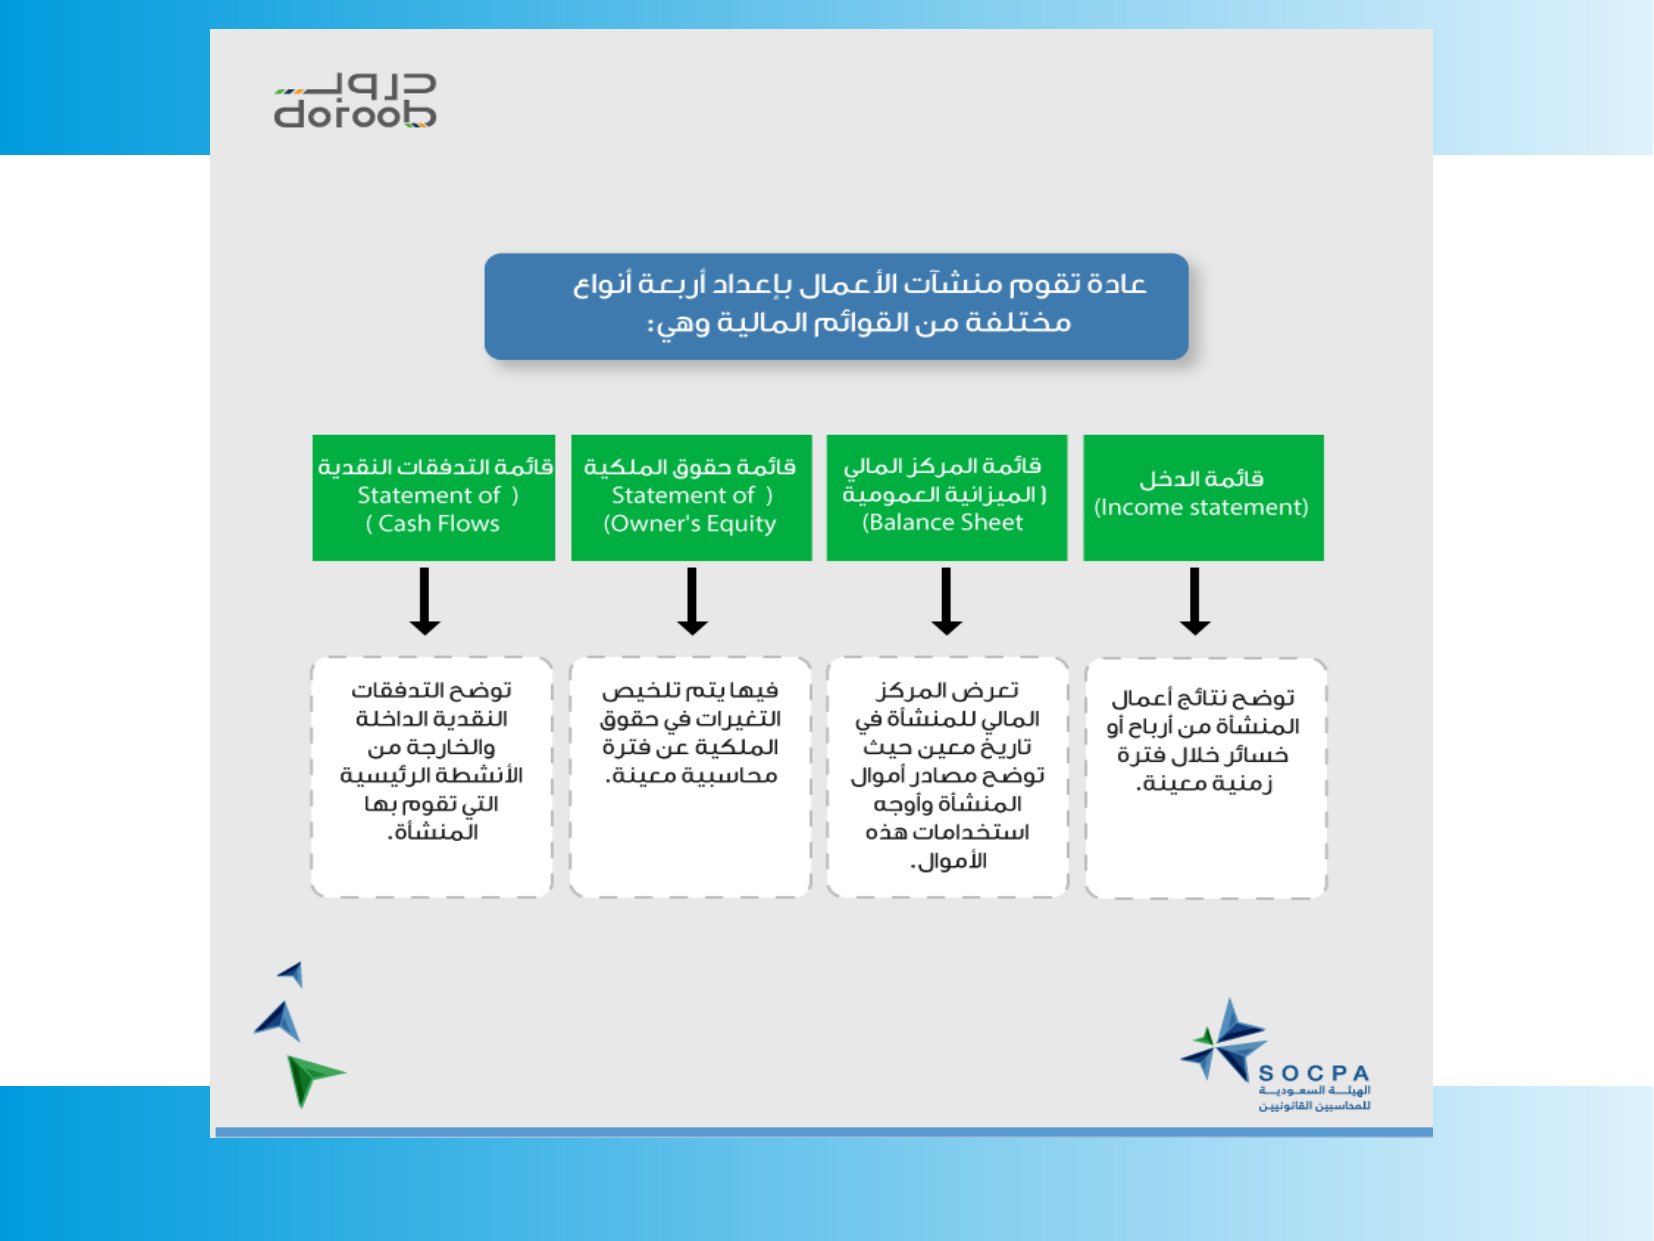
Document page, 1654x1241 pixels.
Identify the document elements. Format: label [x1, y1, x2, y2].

picture [210, 29, 1433, 1138]
